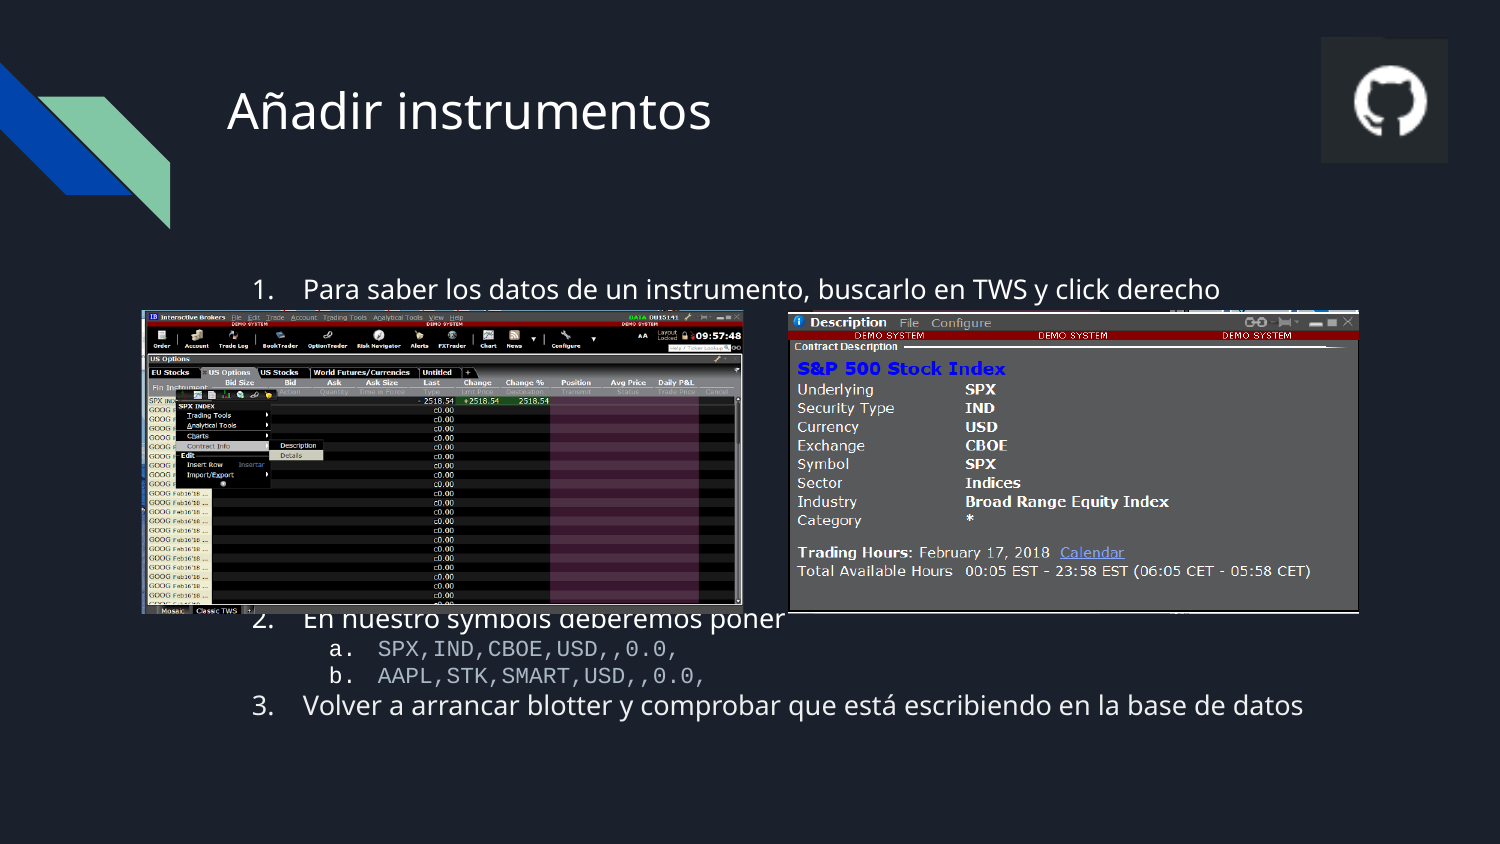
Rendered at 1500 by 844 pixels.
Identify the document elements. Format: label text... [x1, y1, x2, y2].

picture [141, 310, 744, 614]
picture [788, 310, 1359, 614]
title Añadir instrumentos [212, 64, 1368, 215]
picture [1321, 37, 1448, 164]
list Para saber los datos de un instrumento, buscarlo en TWS y click derecho En nuestro symbols deberemos poner SPX,IND,CBOE,USD,,0.0, AAPL,STK,SMART,USD,,0.0, Volver a arrancar blotter y comprobar que está escribiendo en la base de datos [212, 257, 1436, 844]
